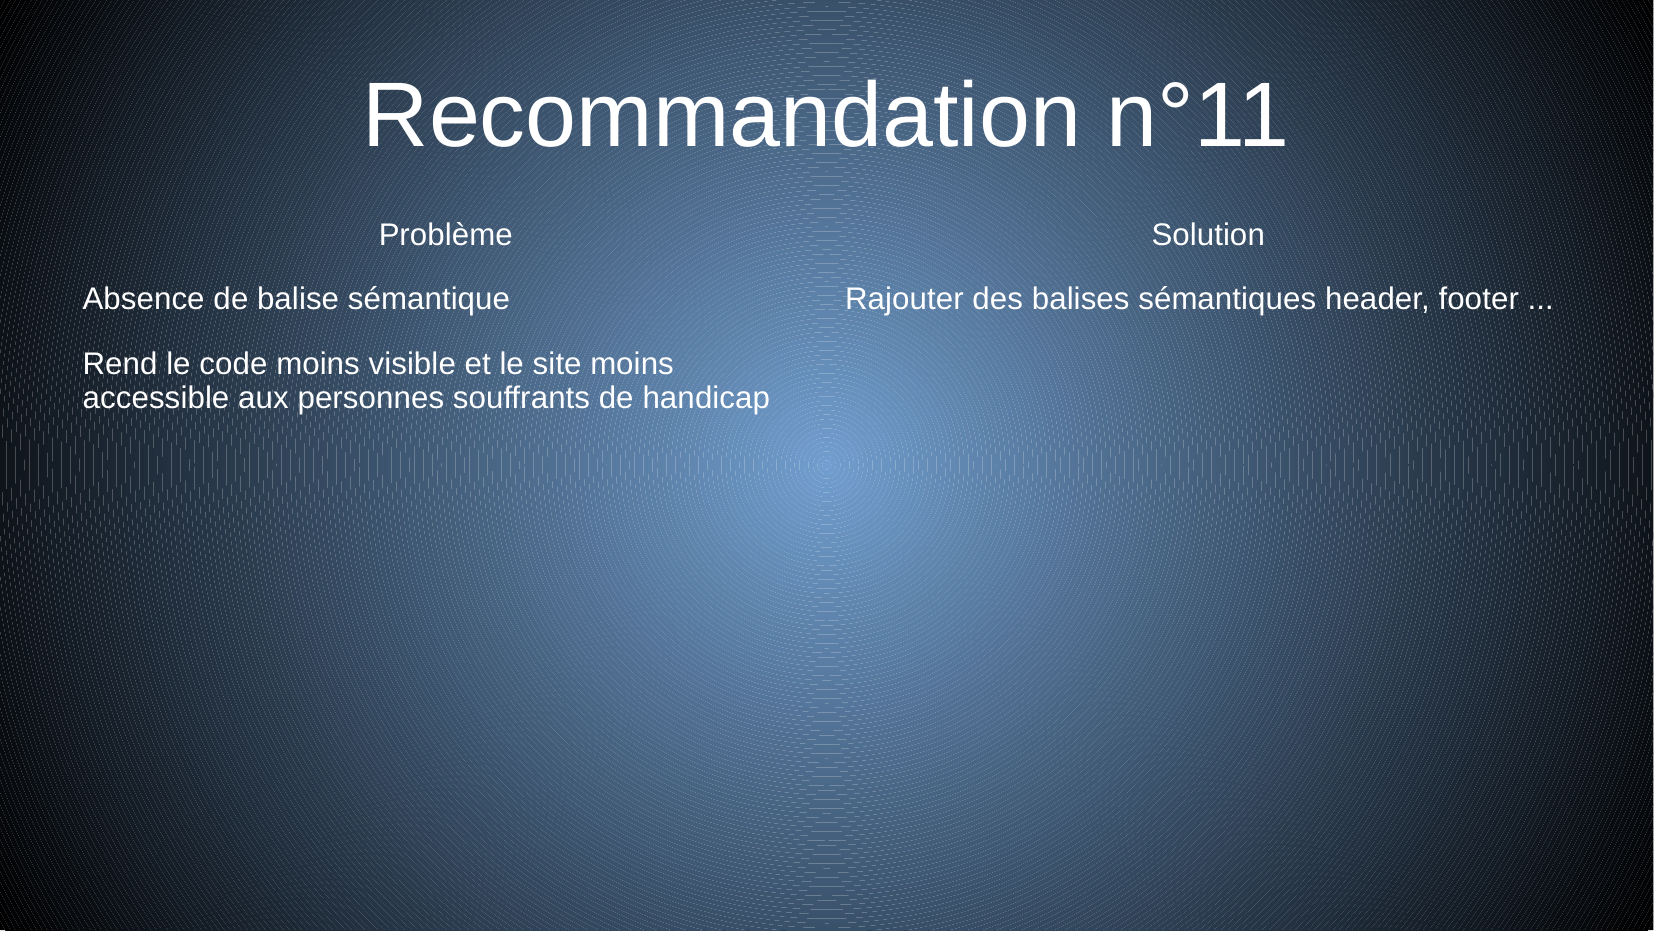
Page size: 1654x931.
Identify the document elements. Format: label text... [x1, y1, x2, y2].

title Recommandation n°11 [82, 37, 1571, 193]
list Problème Absence de balise sémantique Rend le code moins visible et le site moins accessible aux personnes souffrants de handicap [82, 217, 809, 758]
list Solution Rajouter des balises sémantiques header, footer ... [845, 217, 1572, 758]
